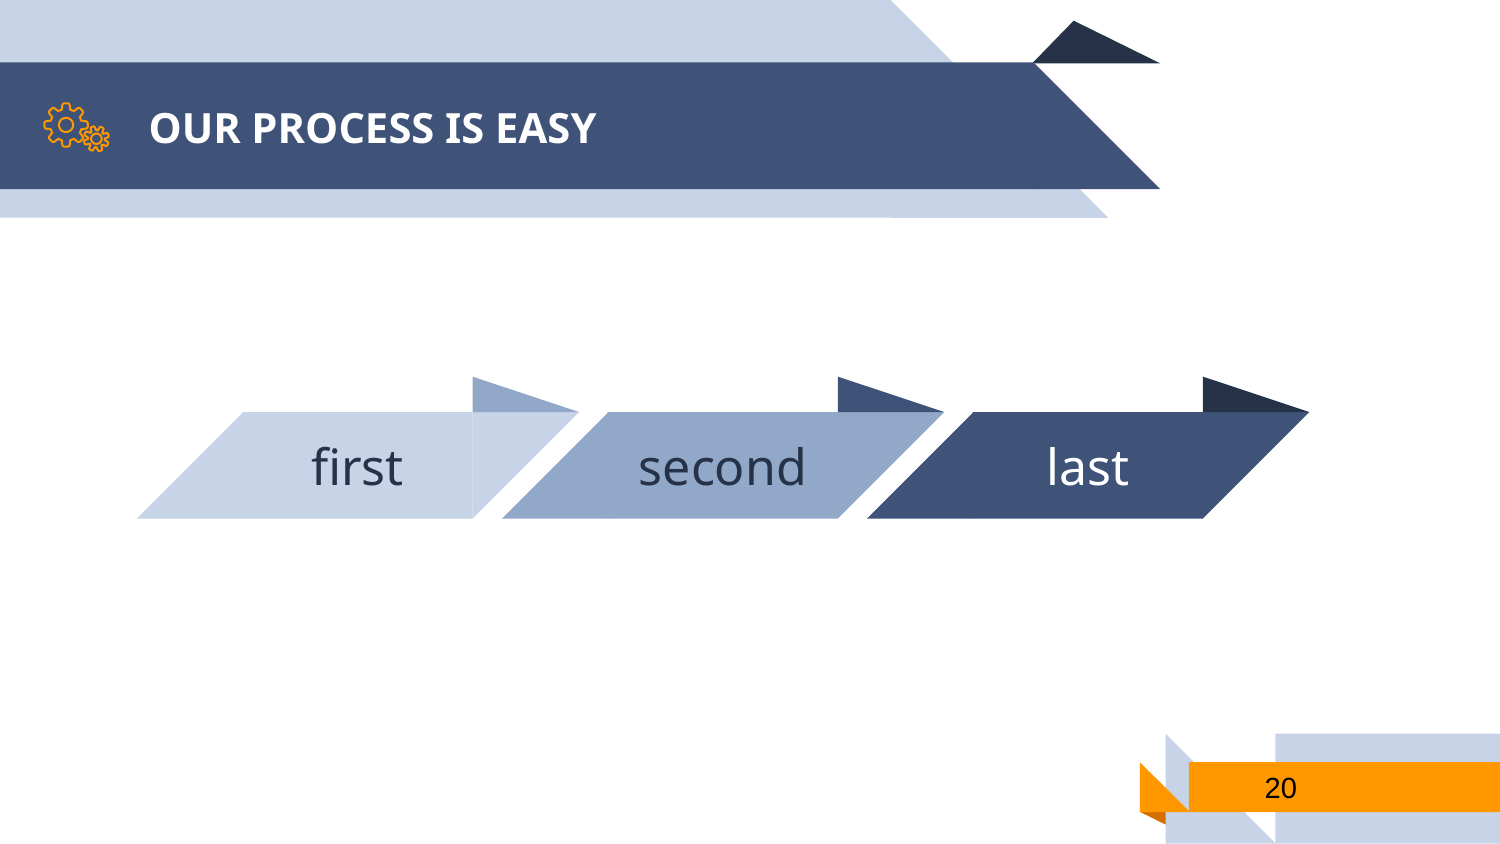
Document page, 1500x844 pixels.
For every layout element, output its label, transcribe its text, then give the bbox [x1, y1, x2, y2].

text_box [502, 412, 609, 519]
text_box [472, 376, 580, 519]
text_box [1202, 376, 1310, 519]
text_box first [244, 412, 472, 519]
text_box [136, 412, 244, 519]
text_box second [609, 412, 837, 519]
text_box last [974, 412, 1202, 519]
text_box [837, 376, 945, 519]
text_box [867, 412, 974, 519]
title OUR PROCESS IS EASY [133, 64, 997, 190]
slide_number <numer> [1249, 760, 1494, 813]
